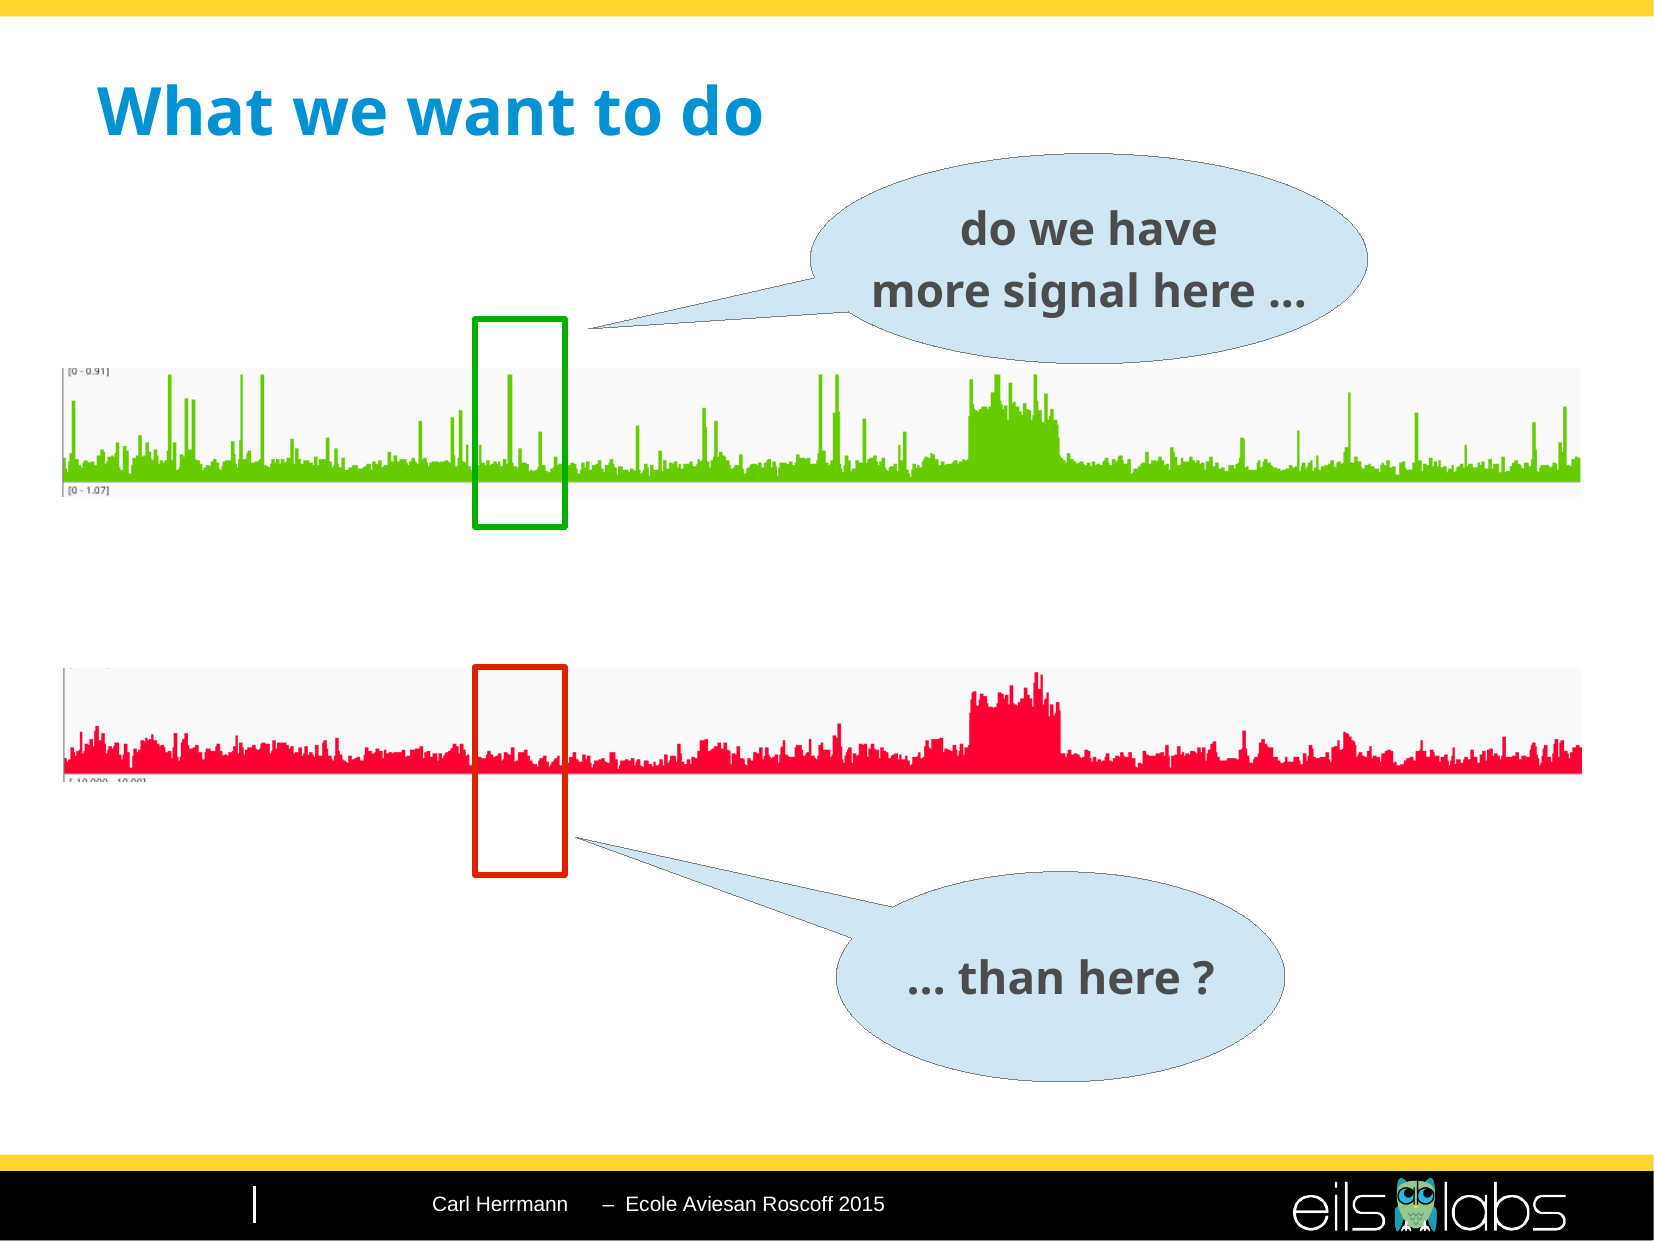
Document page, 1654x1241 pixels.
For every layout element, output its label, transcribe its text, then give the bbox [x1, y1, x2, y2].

picture [478, 368, 562, 497]
text_box … than here ? [575, 837, 1285, 1082]
picture [60, 368, 472, 497]
picture [1292, 1177, 1566, 1232]
picture [568, 368, 1581, 497]
text_box do we have more signal here ... [588, 153, 1368, 364]
picture [568, 668, 1590, 782]
picture [478, 670, 562, 782]
picture [61, 668, 472, 782]
title What we want to do [82, 61, 1571, 168]
